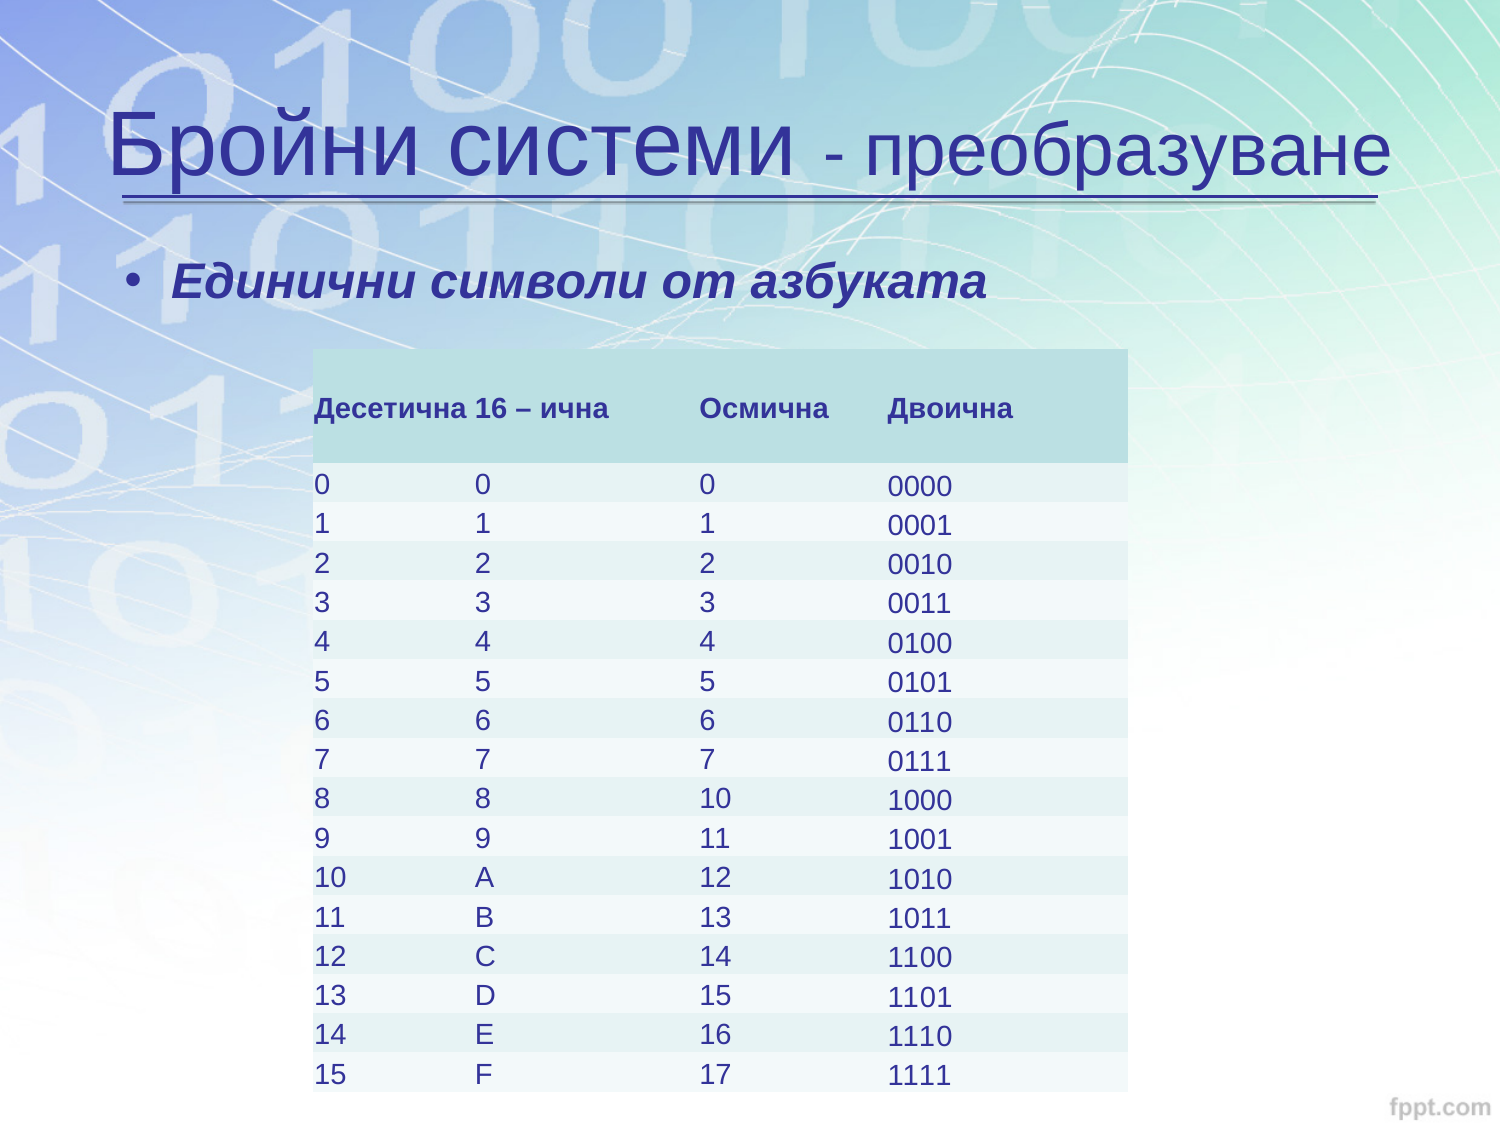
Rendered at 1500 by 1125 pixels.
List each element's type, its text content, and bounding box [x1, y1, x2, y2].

table_header Двоична [886, 349, 1128, 463]
table_cell 14 [698, 934, 886, 974]
table_cell 11 [313, 895, 474, 934]
table_cell 0101 [886, 659, 1128, 698]
table_cell 1001 [886, 816, 1128, 856]
table_cell 12 [313, 934, 474, 974]
table_cell 4 [313, 620, 474, 659]
table_cell 0 [474, 463, 698, 502]
table_cell 1 [474, 502, 698, 541]
title Бройни системи - преобразуване [75, 45, 1426, 233]
table_cell 1 [313, 502, 474, 541]
table_cell 8 [313, 777, 474, 816]
table_cell 5 [698, 659, 886, 698]
table_cell 0 [313, 463, 474, 502]
table_cell 0 [698, 463, 886, 502]
table_cell 11 [698, 816, 886, 856]
table_cell 7 [474, 738, 698, 777]
table_cell 9 [474, 816, 698, 856]
table_cell B [474, 895, 698, 934]
table_cell 1 [698, 502, 886, 541]
table_cell 6 [698, 698, 886, 738]
table_cell 15 [313, 1052, 474, 1092]
table_cell 1000 [886, 777, 1128, 816]
table_cell 1100 [886, 934, 1128, 974]
table_header 16 – ична [474, 349, 698, 463]
table_cell 0010 [886, 541, 1128, 580]
table_cell 16 [698, 1013, 886, 1052]
table_header Осмична [698, 349, 886, 463]
table_cell 1111 [886, 1052, 1128, 1092]
table_cell 1011 [886, 895, 1128, 934]
table_cell 14 [313, 1013, 474, 1052]
table_cell E [474, 1013, 698, 1052]
table_cell A [480, 870, 487, 879]
table_cell 1010 [886, 856, 1128, 895]
table_cell 15 [698, 974, 886, 1013]
table_cell 0000 [886, 463, 1128, 502]
table_cell A [474, 856, 698, 895]
table_cell 2 [474, 541, 698, 580]
table_cell 10 [313, 856, 474, 895]
table_cell 6 [313, 698, 474, 738]
table_cell 1101 [886, 974, 1128, 1013]
table_cell 3 [474, 580, 698, 620]
table_cell C [474, 934, 698, 974]
table_cell 17 [698, 1052, 886, 1092]
table_cell D [474, 974, 698, 1013]
picture [0, 0, 1500, 1125]
table_header Десетична [313, 349, 474, 463]
table_cell 2 [698, 541, 886, 580]
table_cell 3 [698, 580, 886, 620]
table_cell 1110 [886, 1013, 1128, 1052]
table_cell 13 [313, 974, 474, 1013]
table_cell 7 [313, 738, 474, 777]
table_cell 0100 [886, 620, 1128, 659]
table_cell 10 [698, 777, 886, 816]
table_cell F [474, 1052, 698, 1092]
table_cell 4 [474, 620, 698, 659]
table_cell 5 [313, 659, 474, 698]
table_cell 5 [474, 659, 698, 698]
table_cell 13 [698, 895, 886, 934]
table_cell 4 [698, 620, 886, 659]
table_cell 3 [313, 580, 474, 620]
table_cell 0011 [886, 580, 1128, 620]
table_cell 0111 [886, 738, 1128, 777]
table_cell 0001 [886, 502, 1128, 541]
table_cell 6 [474, 698, 698, 738]
table_cell 7 [698, 738, 886, 777]
table_cell 0110 [886, 698, 1128, 738]
text_box Единични символи от азбуката [109, 241, 1374, 317]
table_cell 9 [313, 816, 474, 856]
table_cell 8 [474, 777, 698, 816]
table_cell 2 [313, 541, 474, 580]
table_cell 12 [698, 856, 886, 895]
